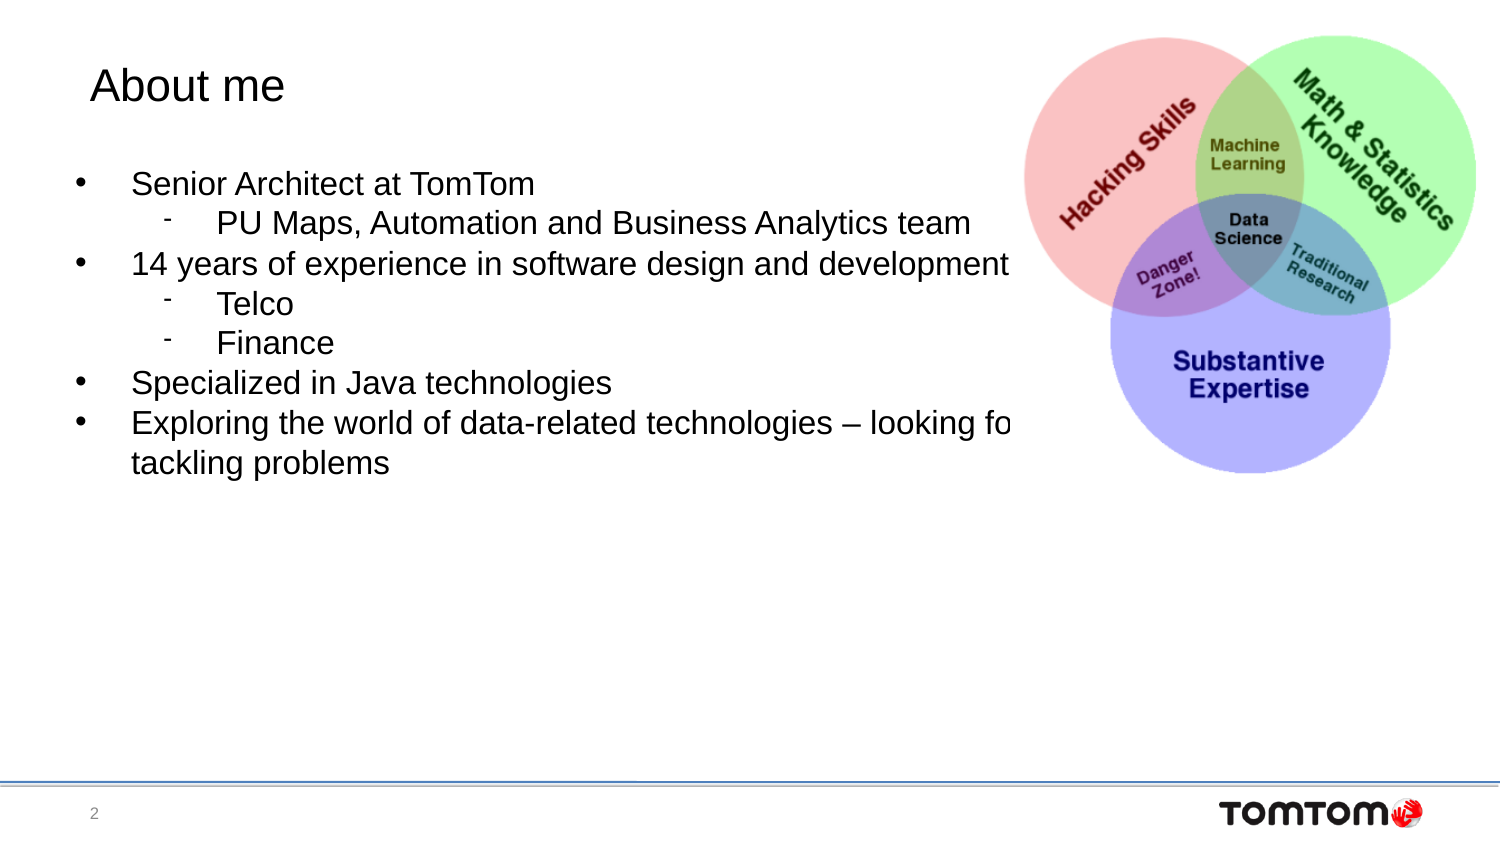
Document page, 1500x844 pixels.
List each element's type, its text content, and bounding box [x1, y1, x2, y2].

picture [1010, 33, 1485, 480]
text_box <number> [74, 790, 146, 836]
picture [1219, 796, 1425, 832]
text_box Senior Architect at TomTom PU Maps, Automation and Business Analytics team 14 years of experience in software design and development Telco Finance Specialized in Java technologies Exploring the world of data-related technologies – looking for innovative ways of tackling problems [60, 154, 1410, 782]
text_box About me [75, 0, 1425, 118]
